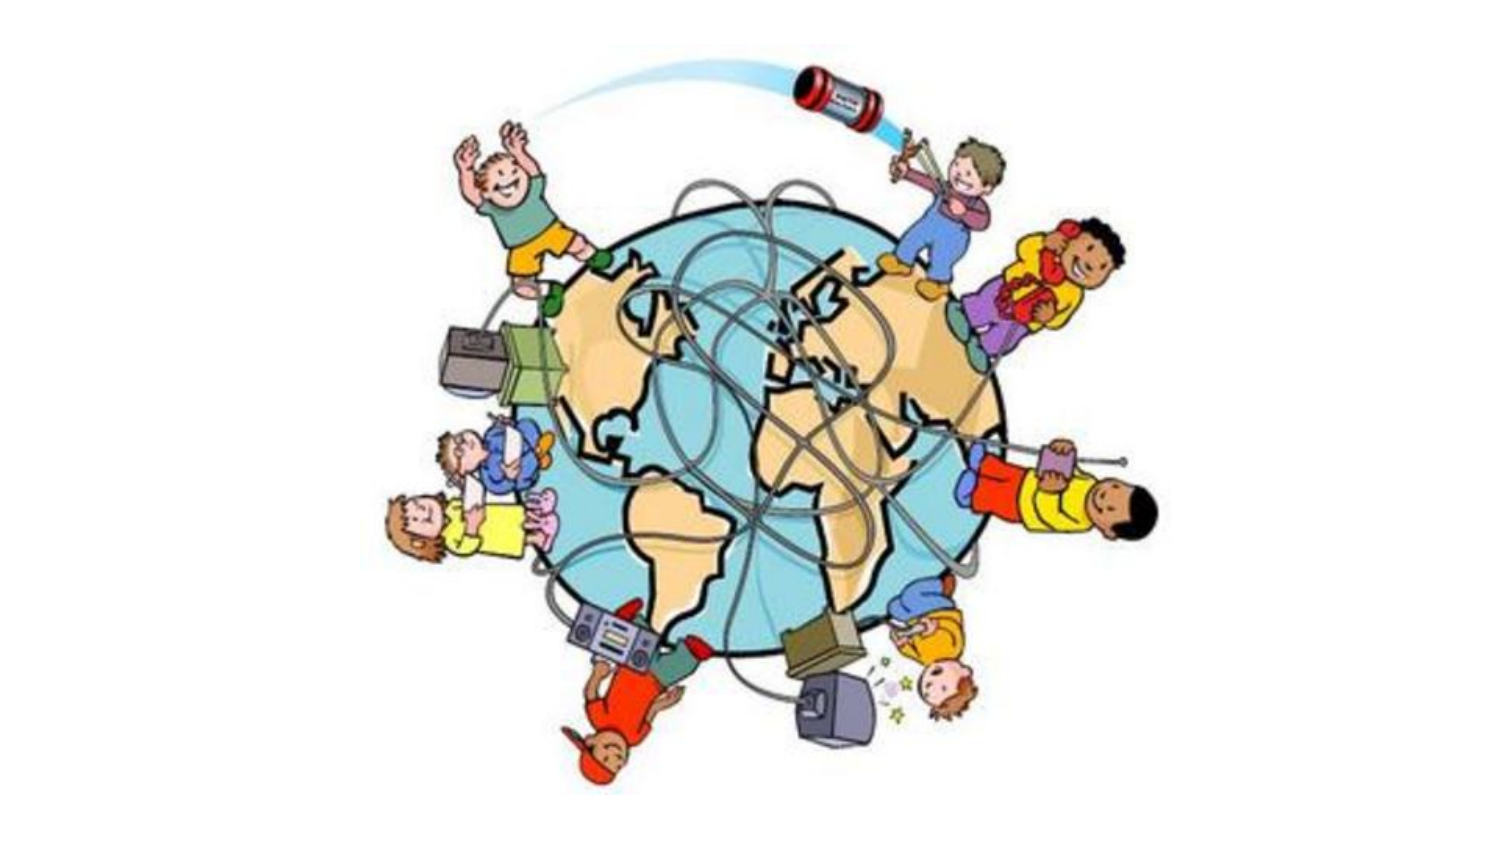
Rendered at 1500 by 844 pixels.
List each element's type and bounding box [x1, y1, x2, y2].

picture [360, 44, 1171, 795]
